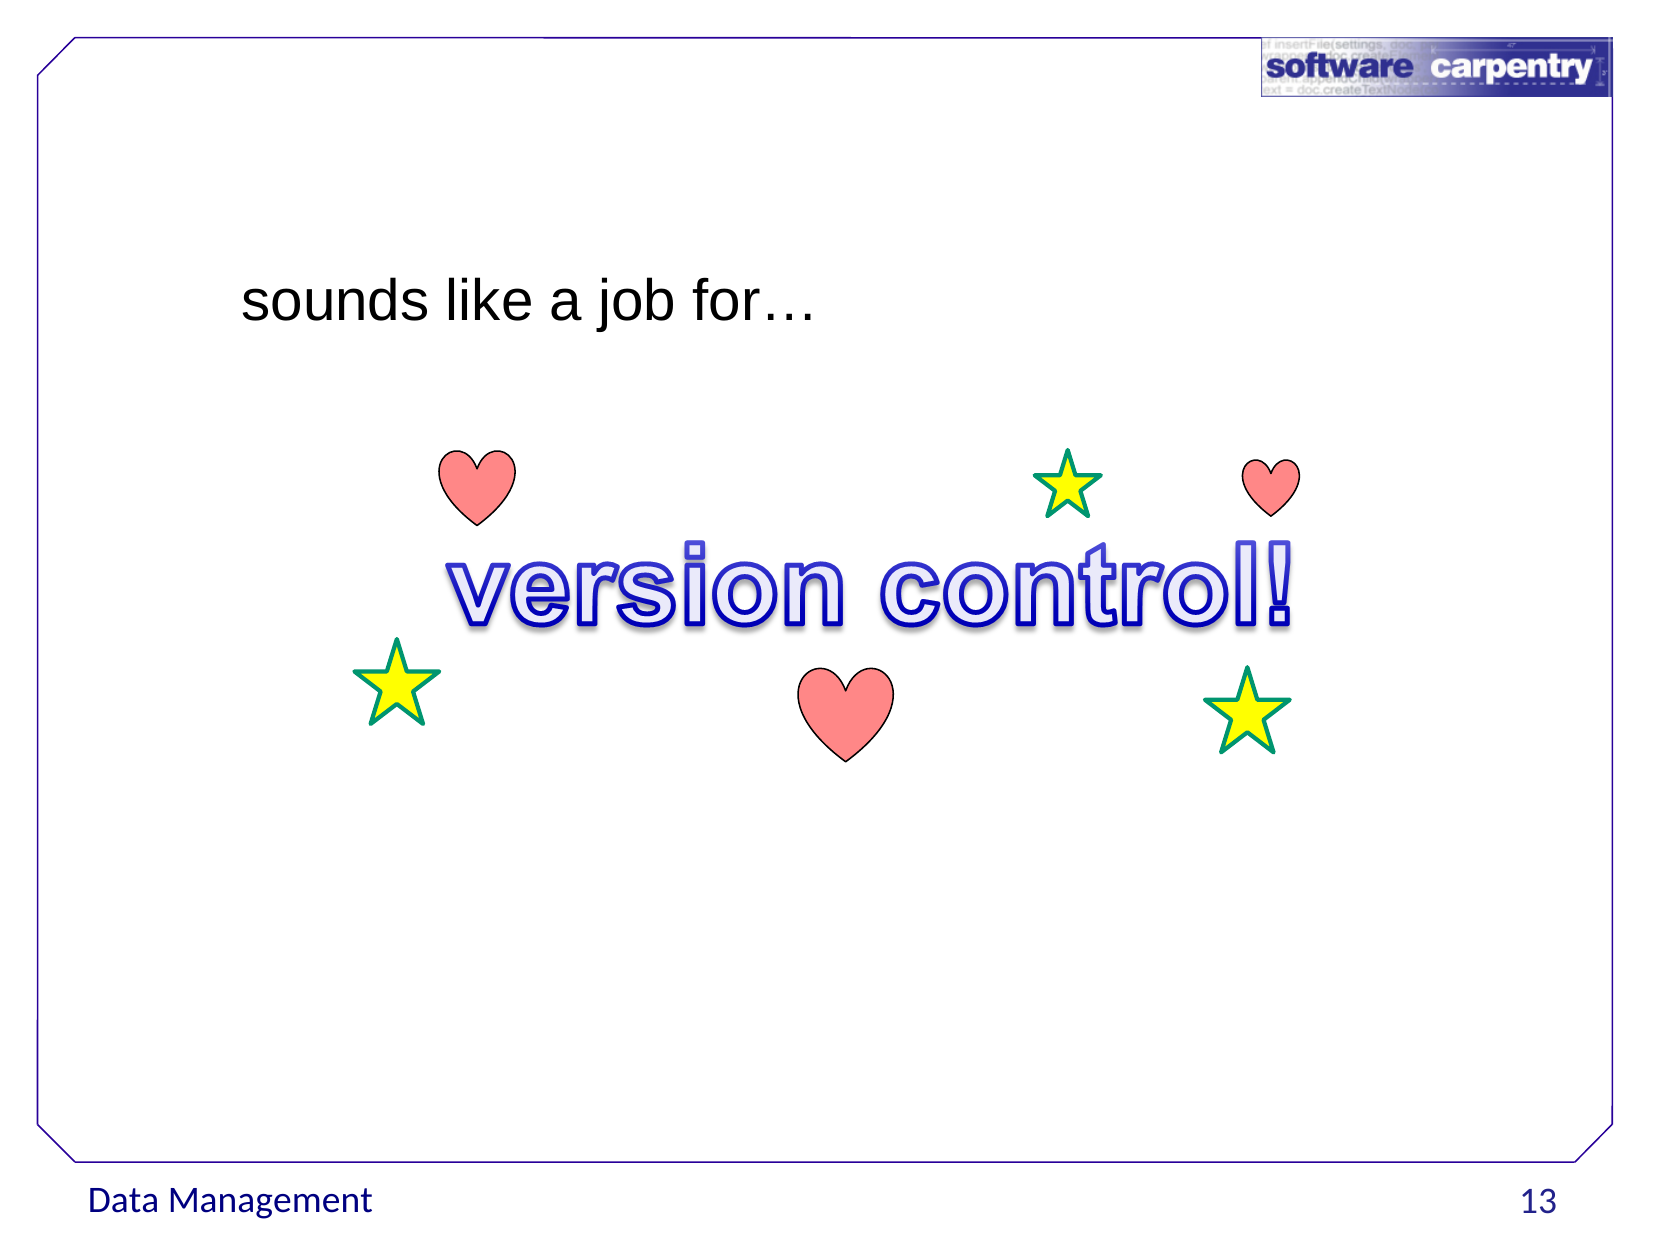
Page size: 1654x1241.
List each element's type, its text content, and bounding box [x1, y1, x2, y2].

text_box [1044, 461, 1091, 507]
text_box [798, 668, 894, 762]
text_box [364, 650, 430, 715]
picture [1261, 37, 1613, 97]
text_box [1242, 460, 1300, 517]
picture [227, 478, 1517, 730]
text_box sounds like a job for… [226, 260, 1517, 342]
text_box [1215, 678, 1280, 744]
text_box [438, 451, 516, 526]
text_box <number> [1185, 1168, 1572, 1235]
